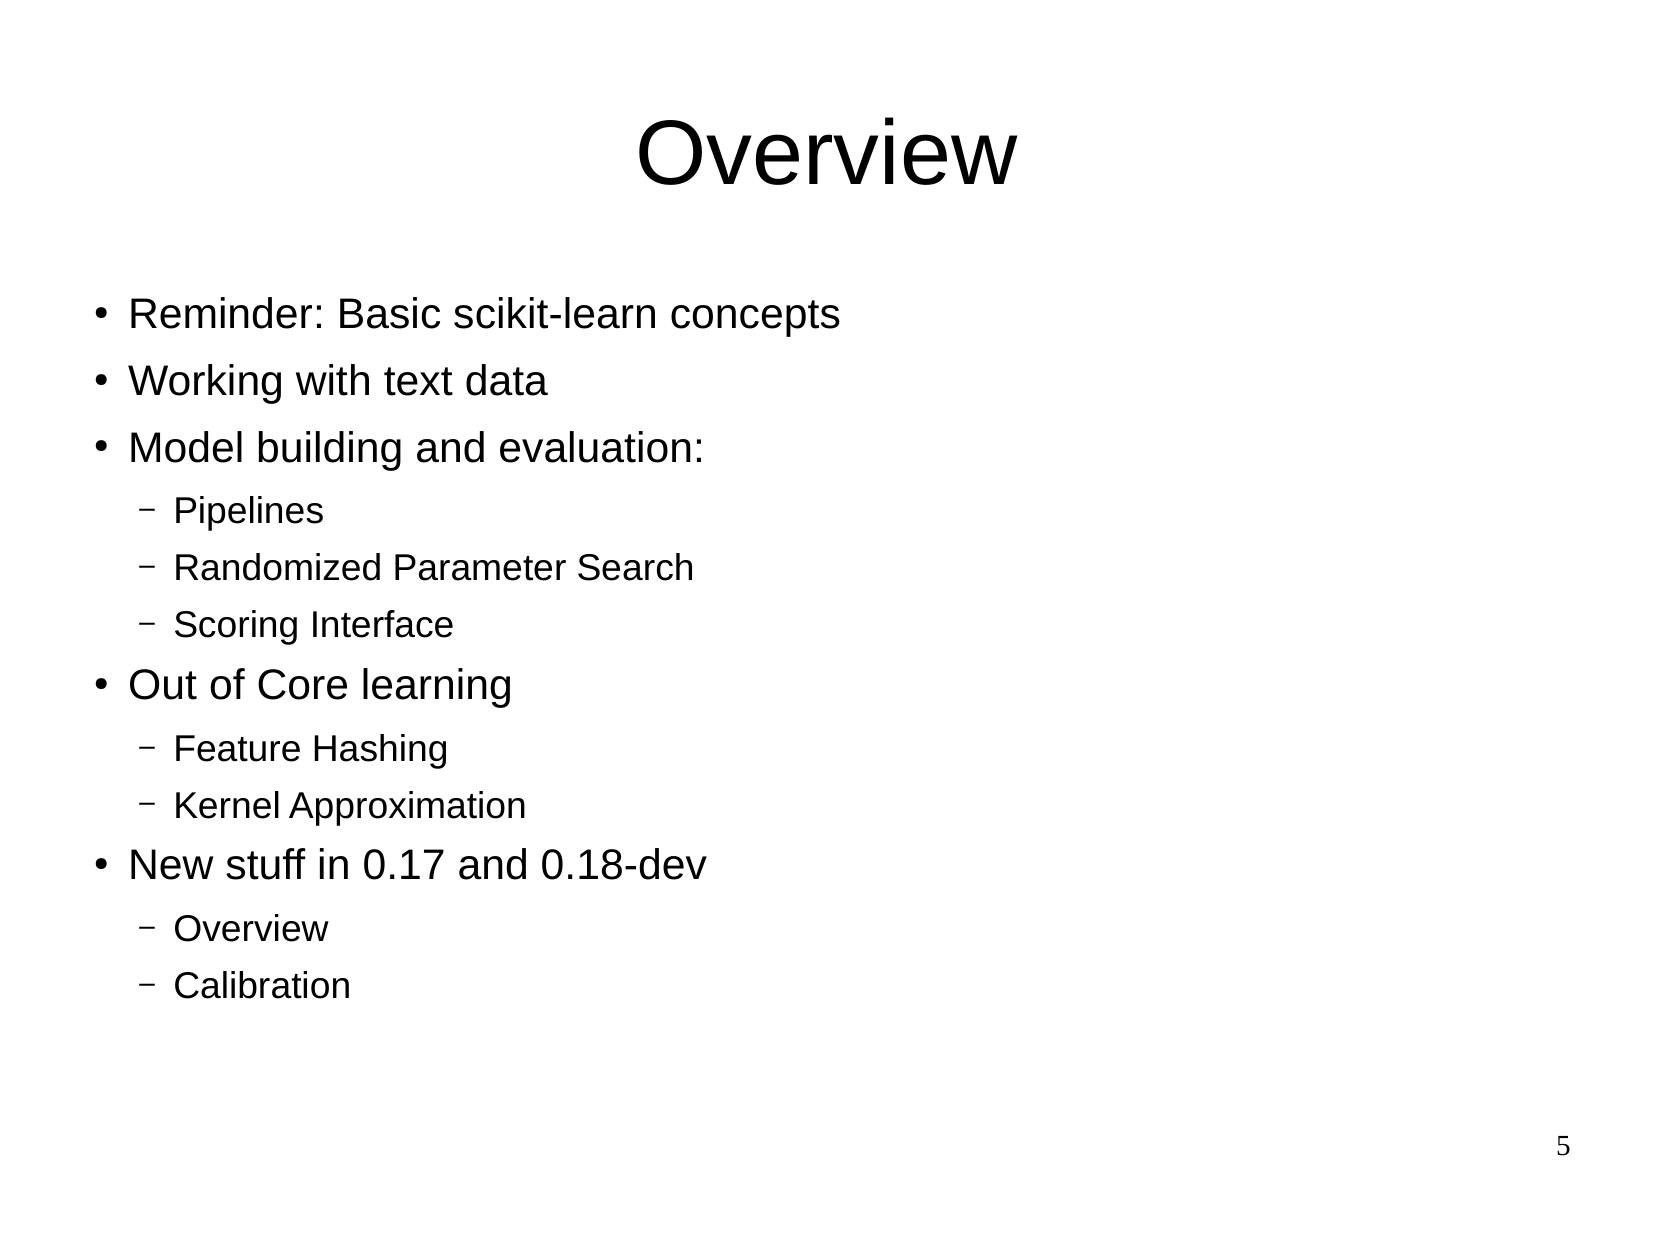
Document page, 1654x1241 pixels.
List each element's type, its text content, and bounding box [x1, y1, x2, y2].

list Reminder: Basic scikit-learn concepts Working with text data Model building and evaluation: Pipelines Randomized Parameter Search Scoring Interface Out of Core learning Feature Hashing Kernel Approximation New stuff in 0.17 and 0.18-dev Overview Calibration [82, 290, 1571, 1010]
title Overview [82, 49, 1571, 257]
